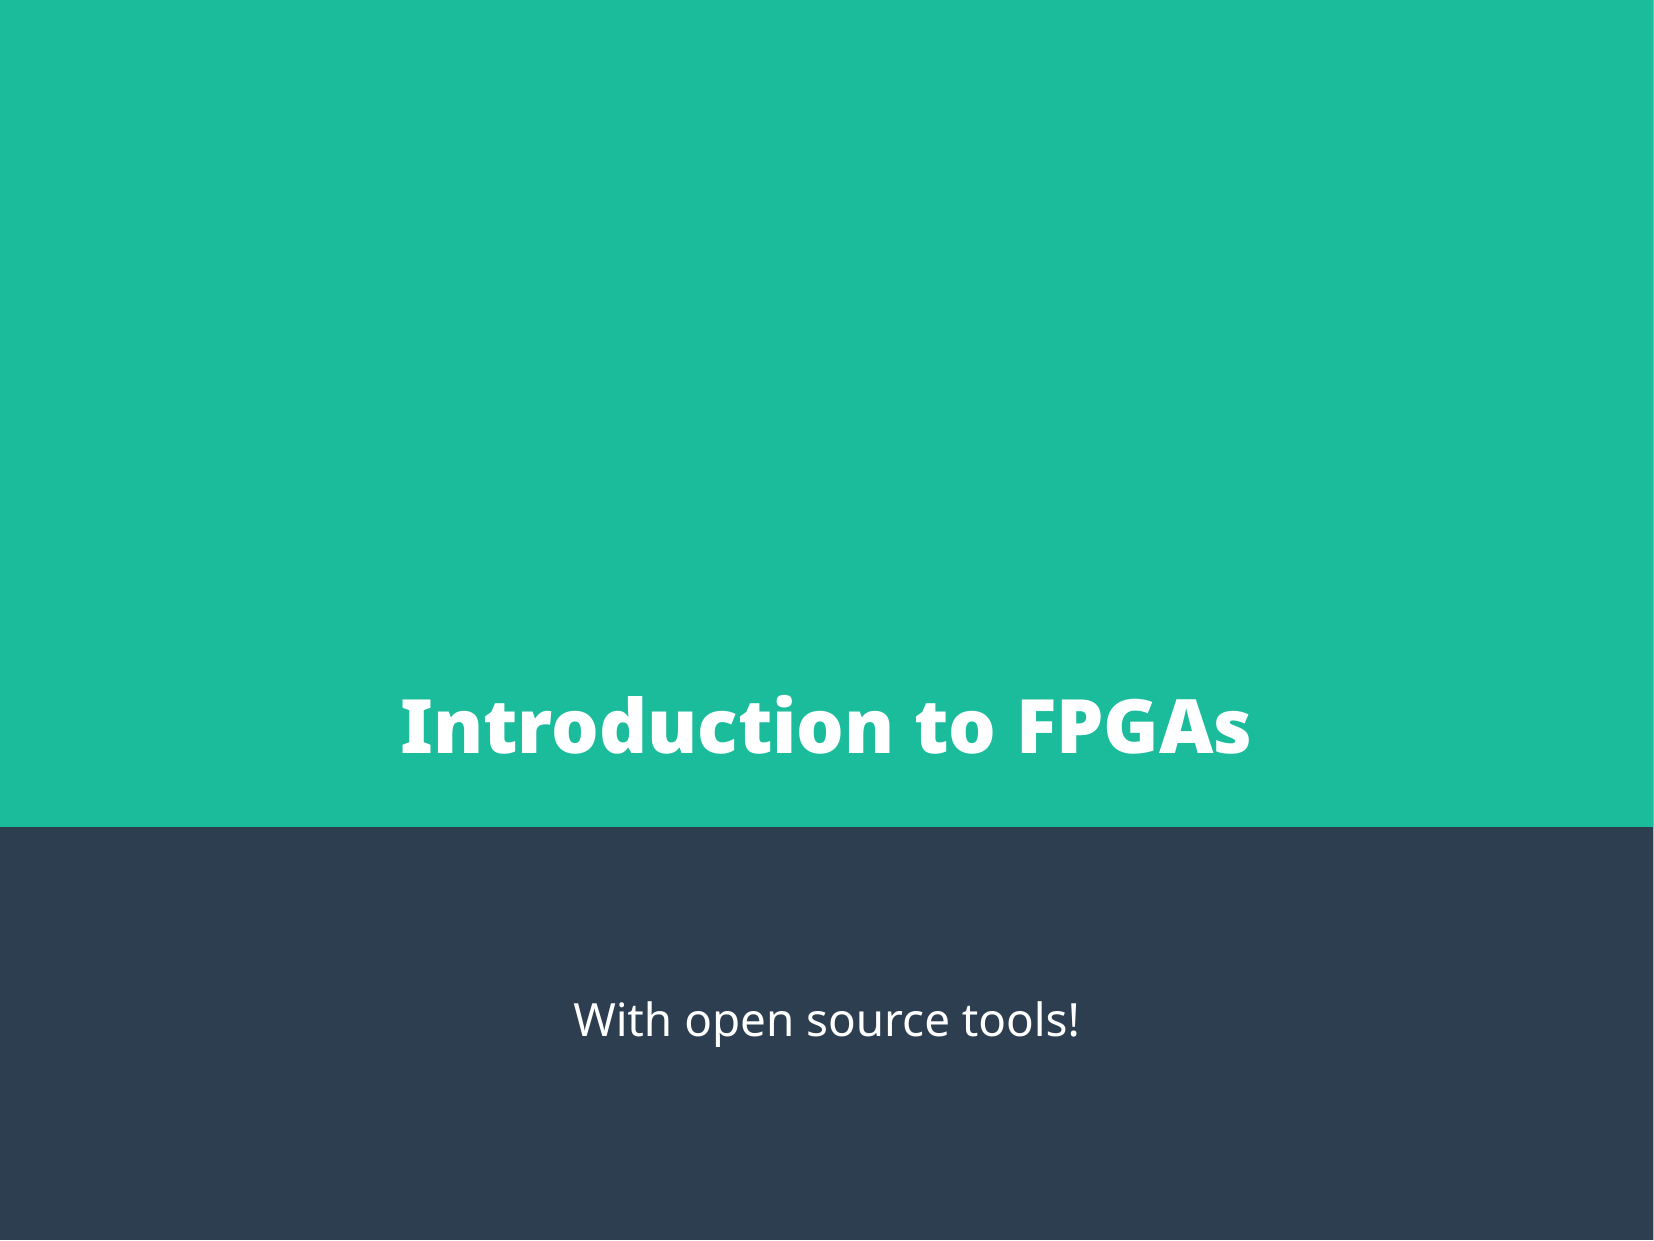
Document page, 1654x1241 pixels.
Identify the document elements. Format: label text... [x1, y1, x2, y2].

subtitle With open source tools! [59, 856, 1595, 1182]
title Introduction to FPGAs [59, 620, 1595, 778]
